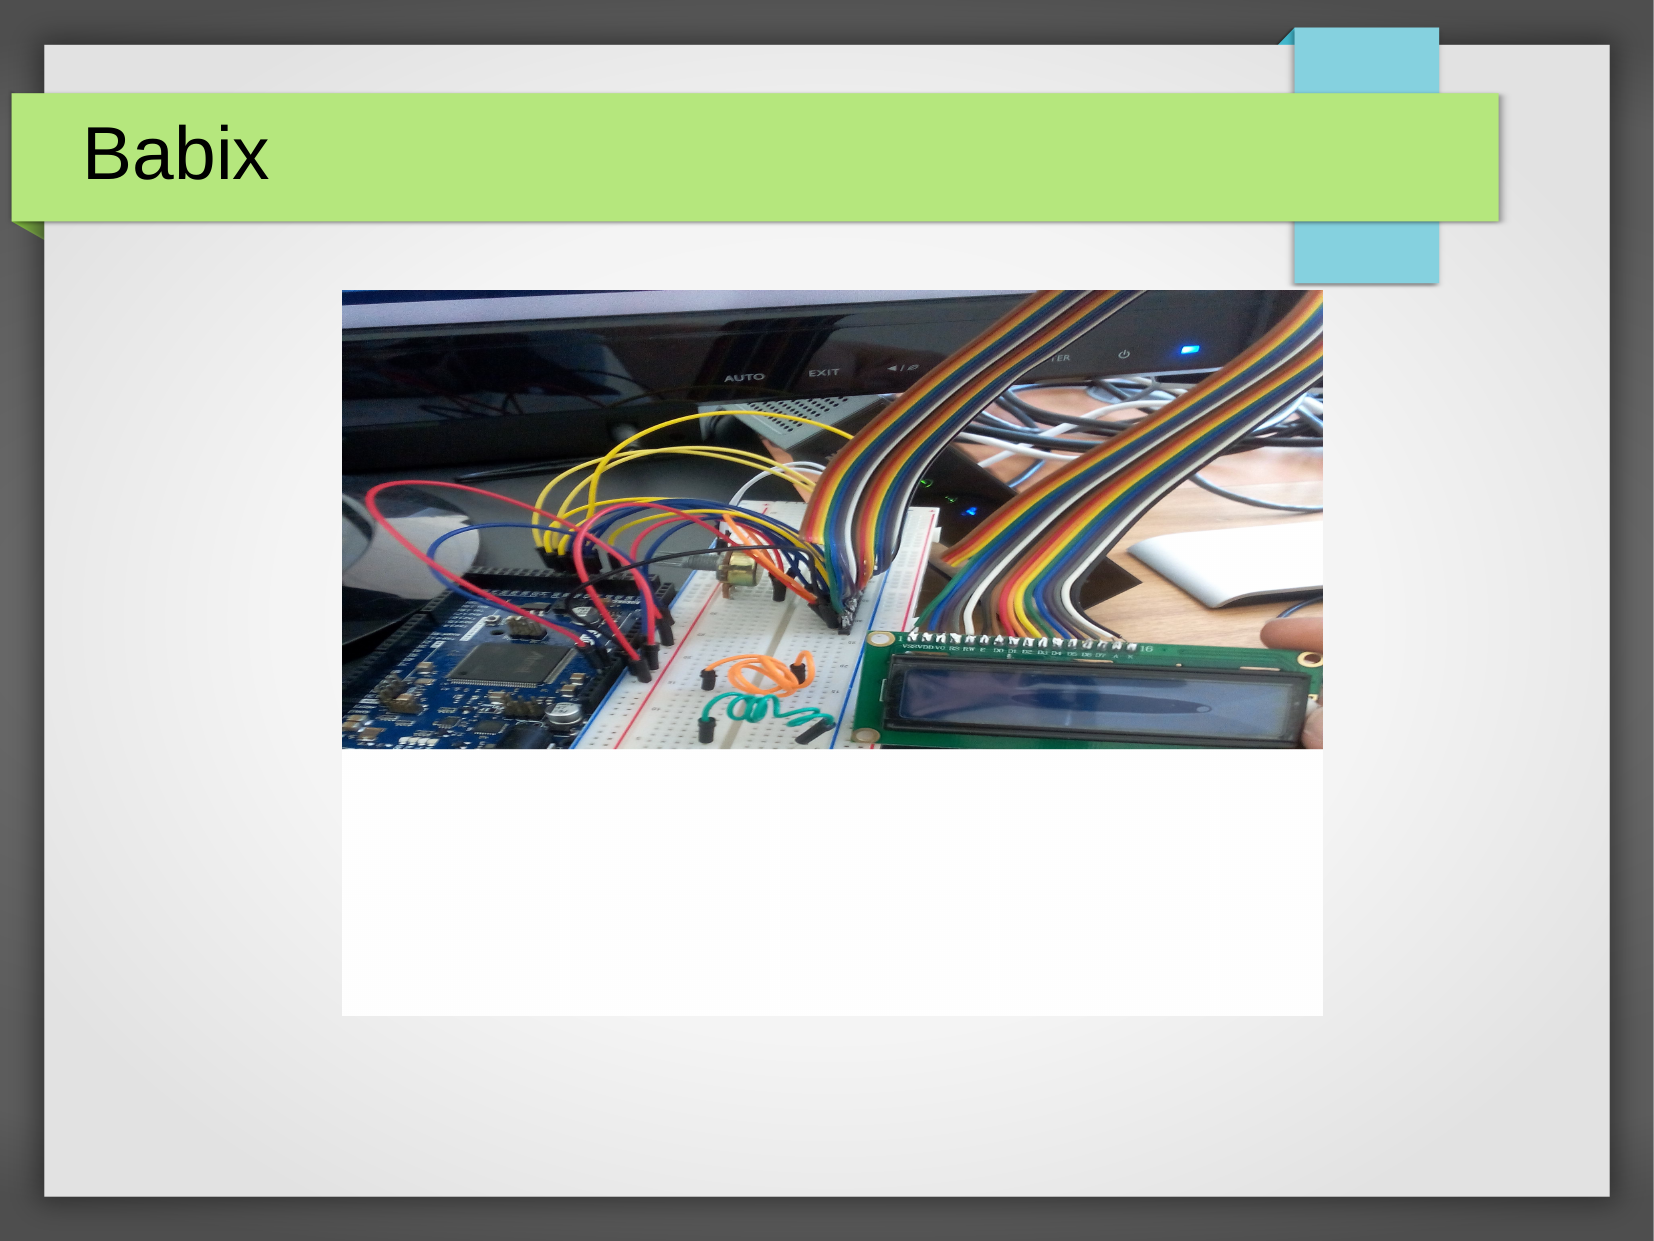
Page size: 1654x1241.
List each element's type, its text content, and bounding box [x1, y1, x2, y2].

title Babix [82, 94, 1264, 213]
picture [0, 0, 1654, 1241]
